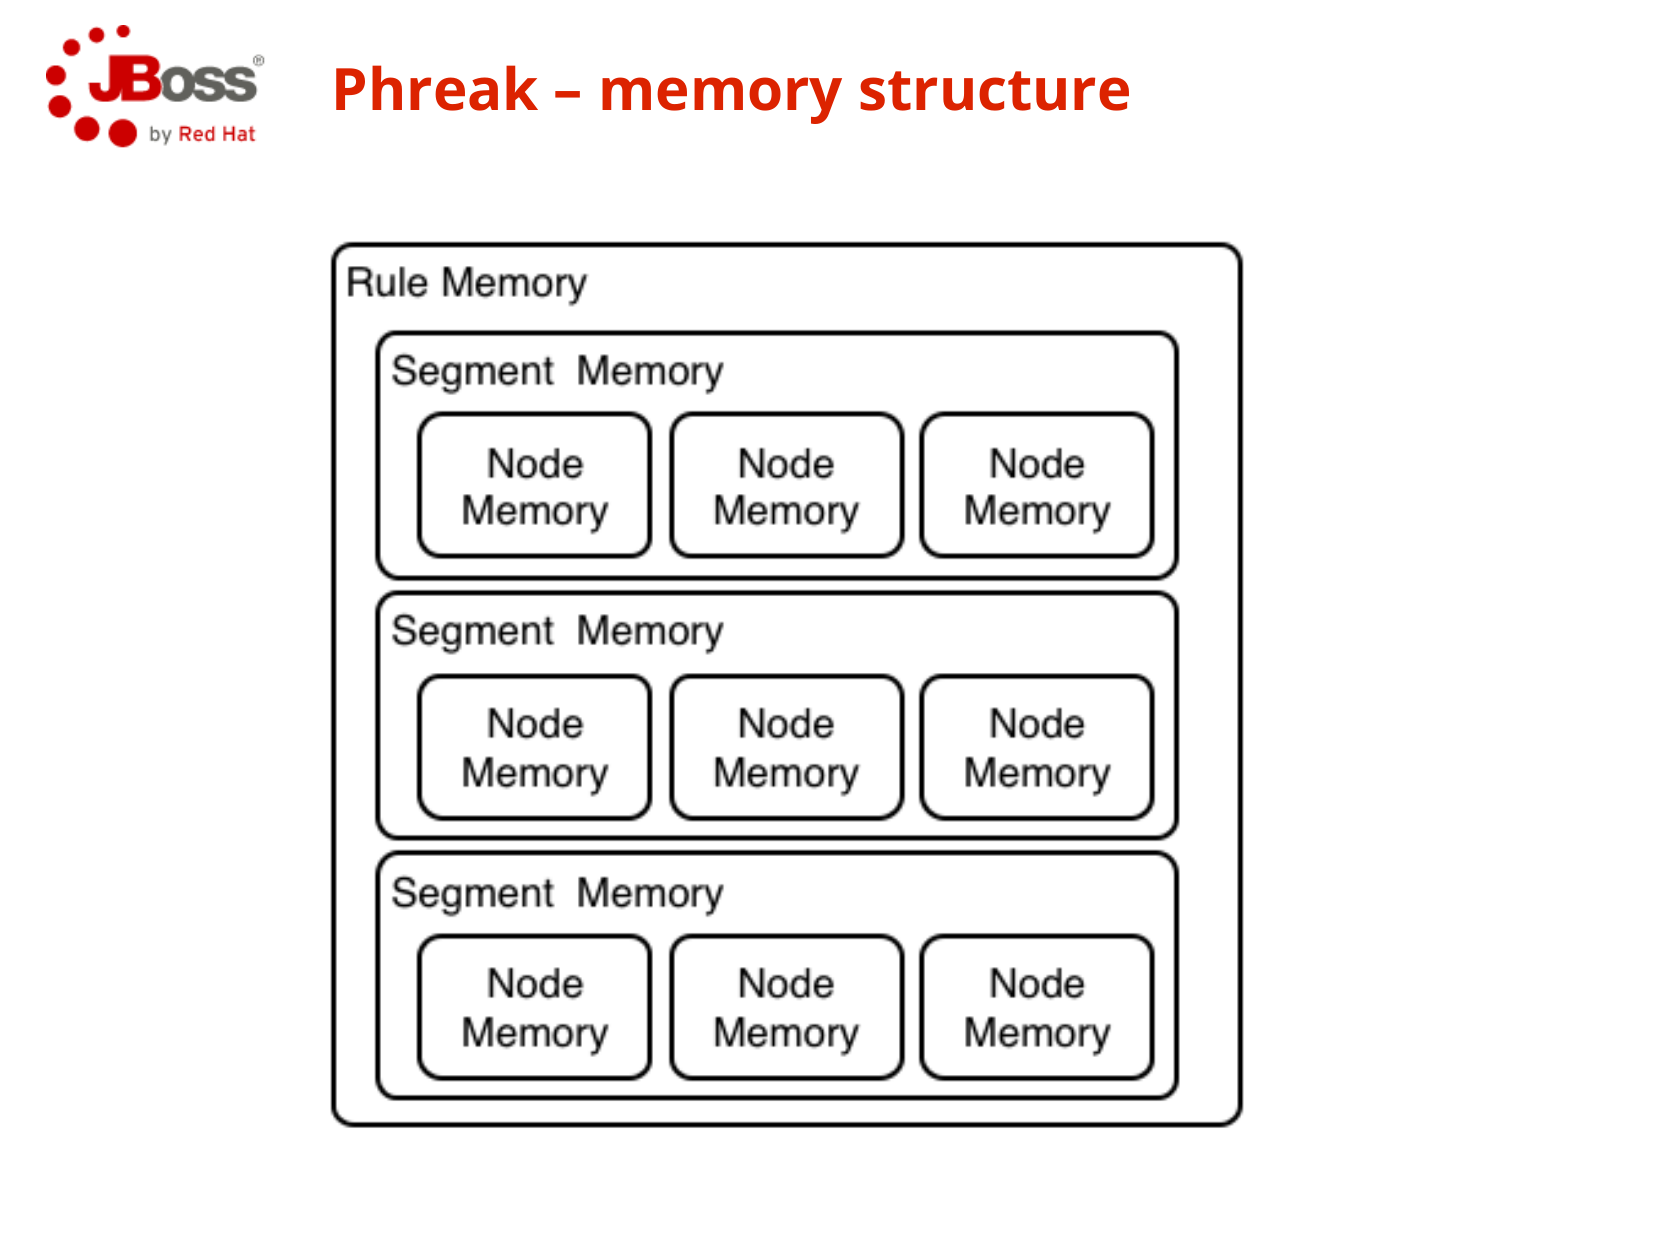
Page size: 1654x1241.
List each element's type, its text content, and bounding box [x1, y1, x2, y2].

picture [46, 25, 266, 149]
title Phreak – memory structure [331, 32, 1538, 151]
picture [305, 216, 1268, 1155]
